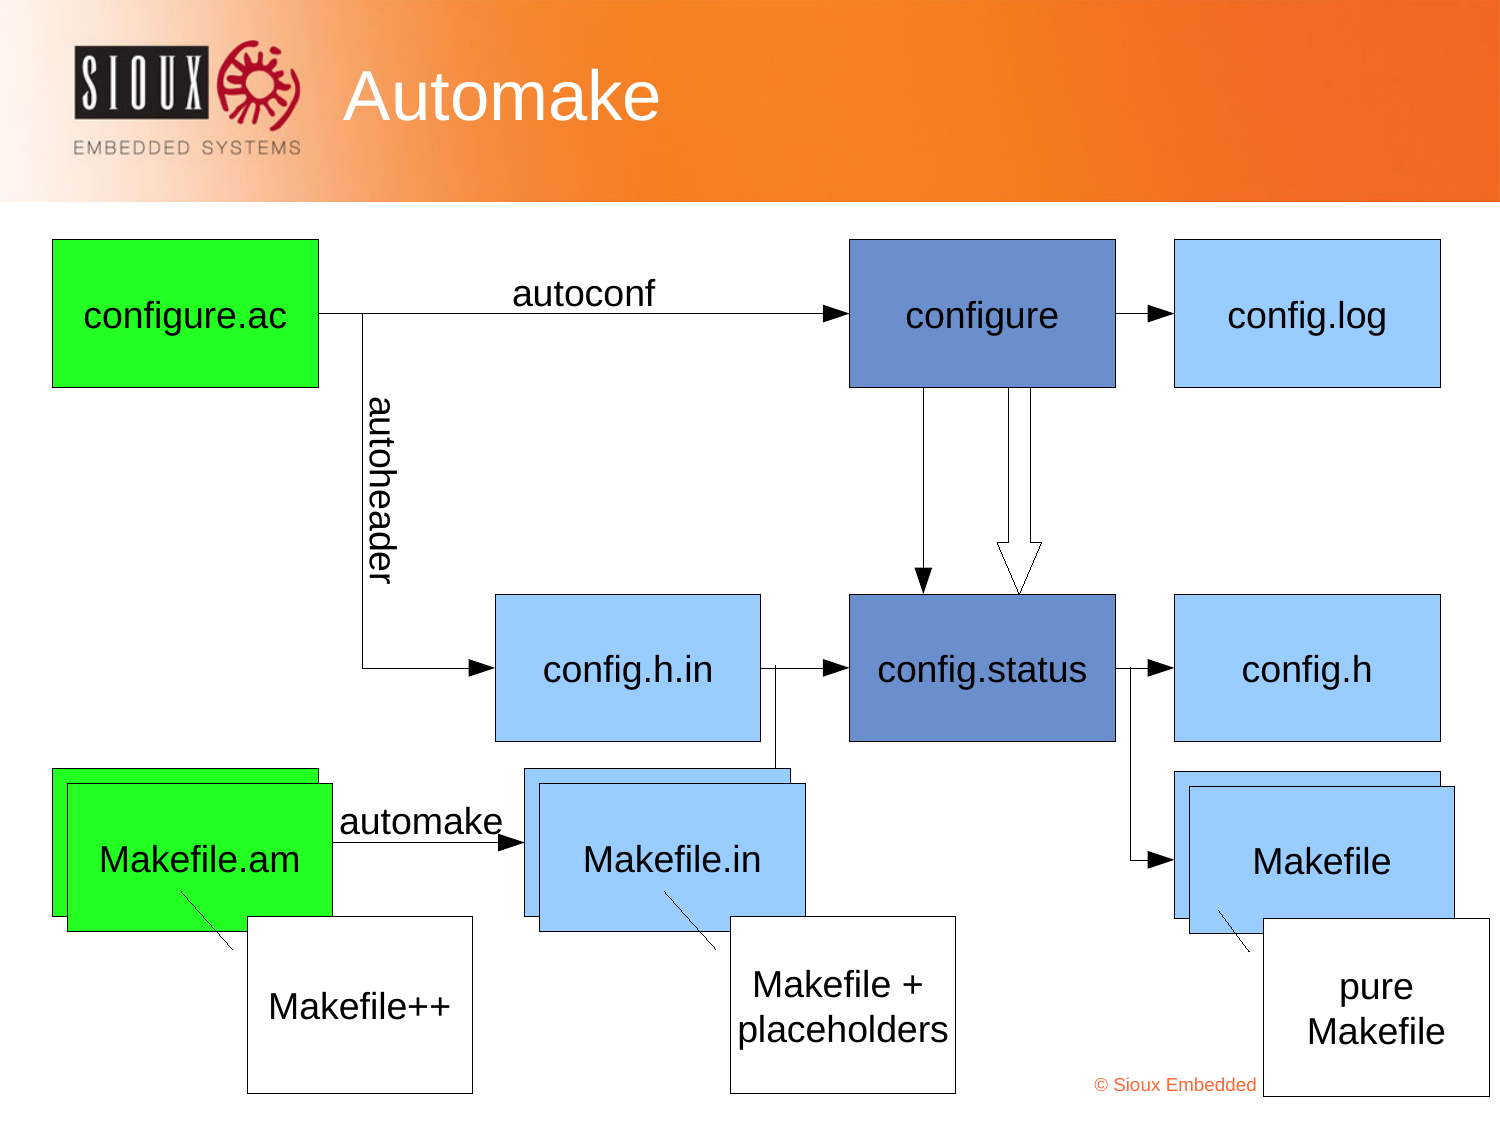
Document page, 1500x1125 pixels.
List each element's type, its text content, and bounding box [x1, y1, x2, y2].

text_box [524, 768, 791, 917]
text_box Makefile.in [539, 783, 806, 932]
text_box Makefile++ [247, 916, 472, 1093]
text_box config.log [1174, 239, 1441, 388]
text_box pure Makefile [1264, 919, 1489, 1096]
text_box configure.ac [52, 239, 319, 388]
text_box config.h.in [495, 594, 761, 742]
text_box Makefile [1189, 786, 1455, 934]
text_box config.h [1174, 594, 1441, 742]
text_box Makefile + placeholders [731, 916, 956, 1093]
text_box Makefile.am [67, 783, 333, 932]
text_box [52, 768, 319, 917]
title Automake [329, 37, 1424, 163]
text_box [1174, 771, 1441, 919]
text_box configure [849, 239, 1116, 388]
picture [0, 0, 1500, 202]
text_box config.status [849, 594, 1116, 742]
